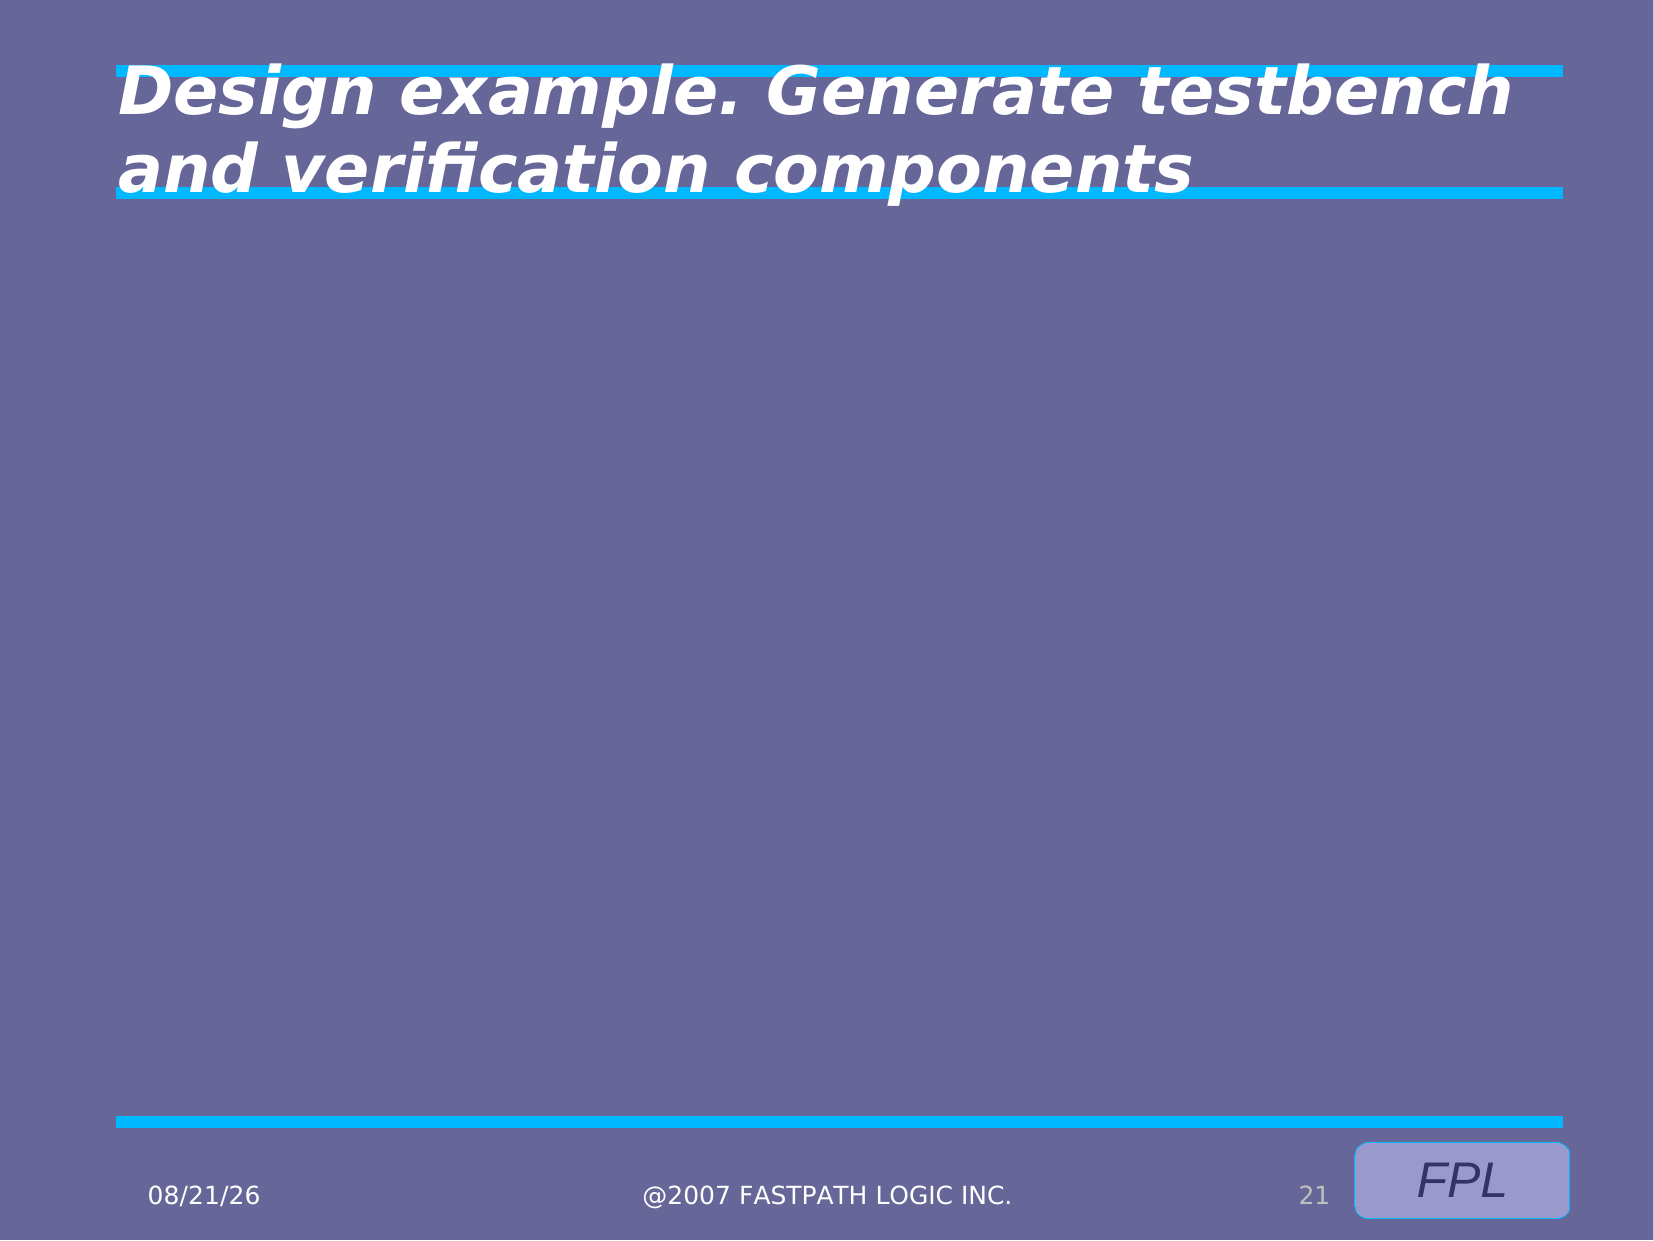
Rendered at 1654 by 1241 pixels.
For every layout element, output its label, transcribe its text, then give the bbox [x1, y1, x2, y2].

title Design example. Generate testbench and verification components [118, 26, 1531, 234]
